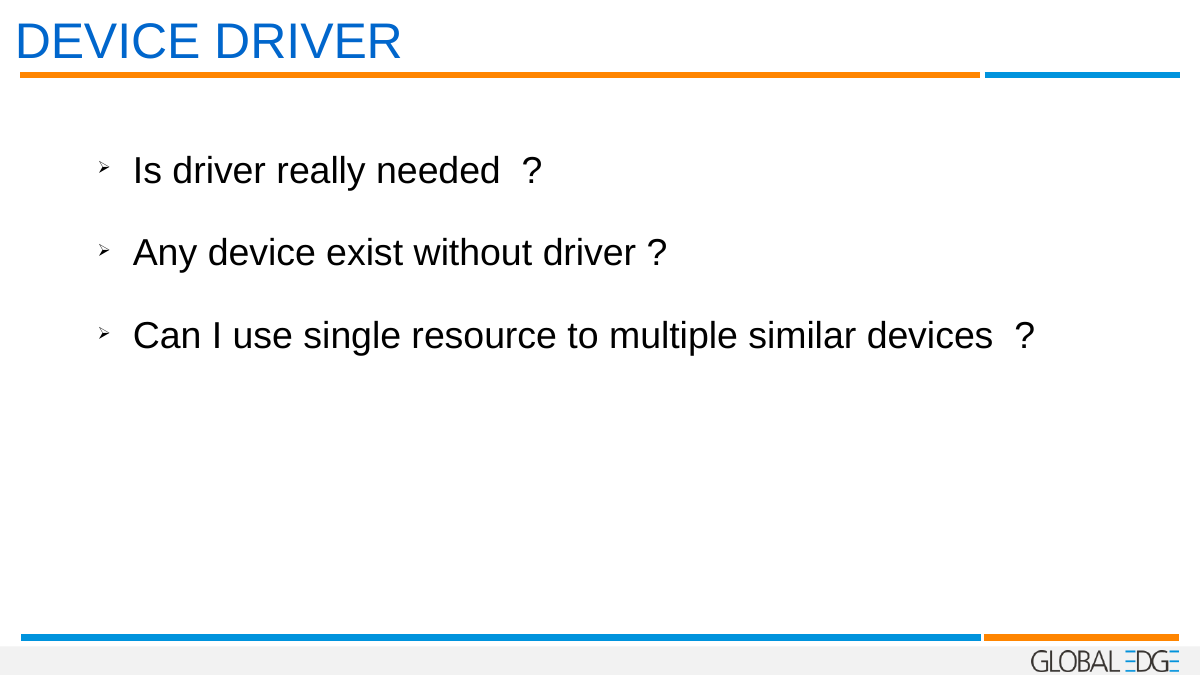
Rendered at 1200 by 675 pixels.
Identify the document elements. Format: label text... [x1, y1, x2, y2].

text_box Any device exist without driver ? [82, 224, 910, 282]
text_box Is driver really needed ? [82, 141, 1075, 199]
text_box Can I use single resource to multiple similar devices ? [82, 307, 1111, 364]
picture [1031, 650, 1179, 672]
text_box DEVICE DRIVER [0, 5, 733, 78]
